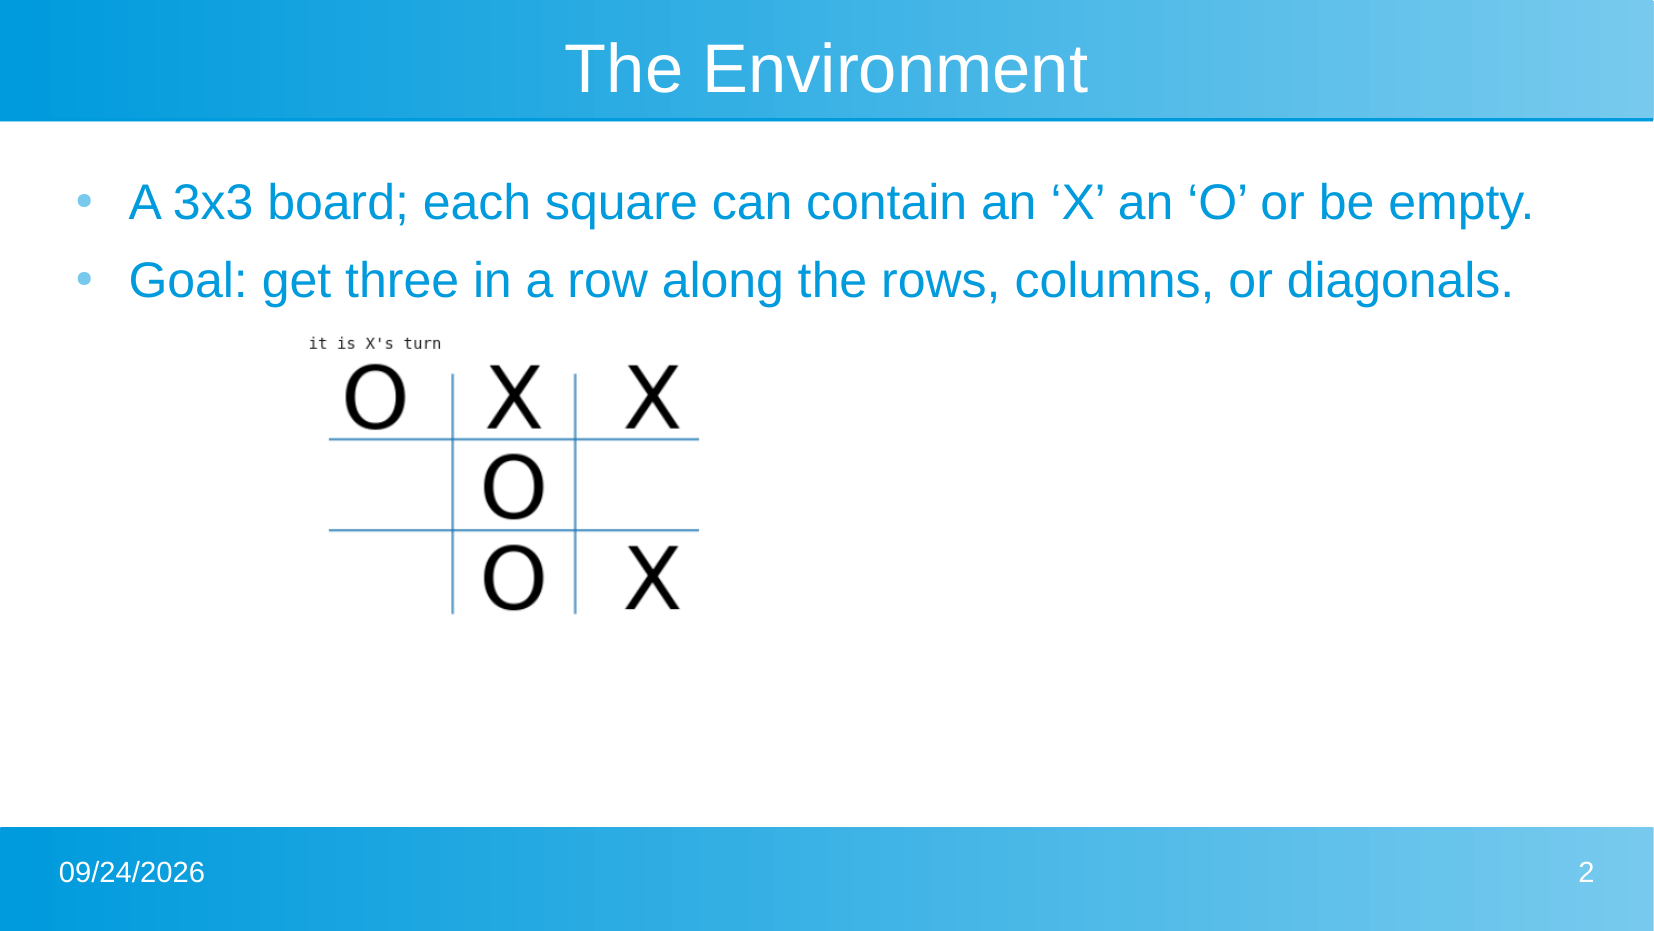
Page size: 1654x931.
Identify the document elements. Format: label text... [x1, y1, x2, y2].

list A 3x3 board; each square can contain an ‘X’ an ‘O’ or be empty. Goal: get three in a row along the rows, columns, or diagonals. [57, 174, 1594, 765]
title The Environment [59, 29, 1595, 108]
picture [300, 330, 738, 638]
